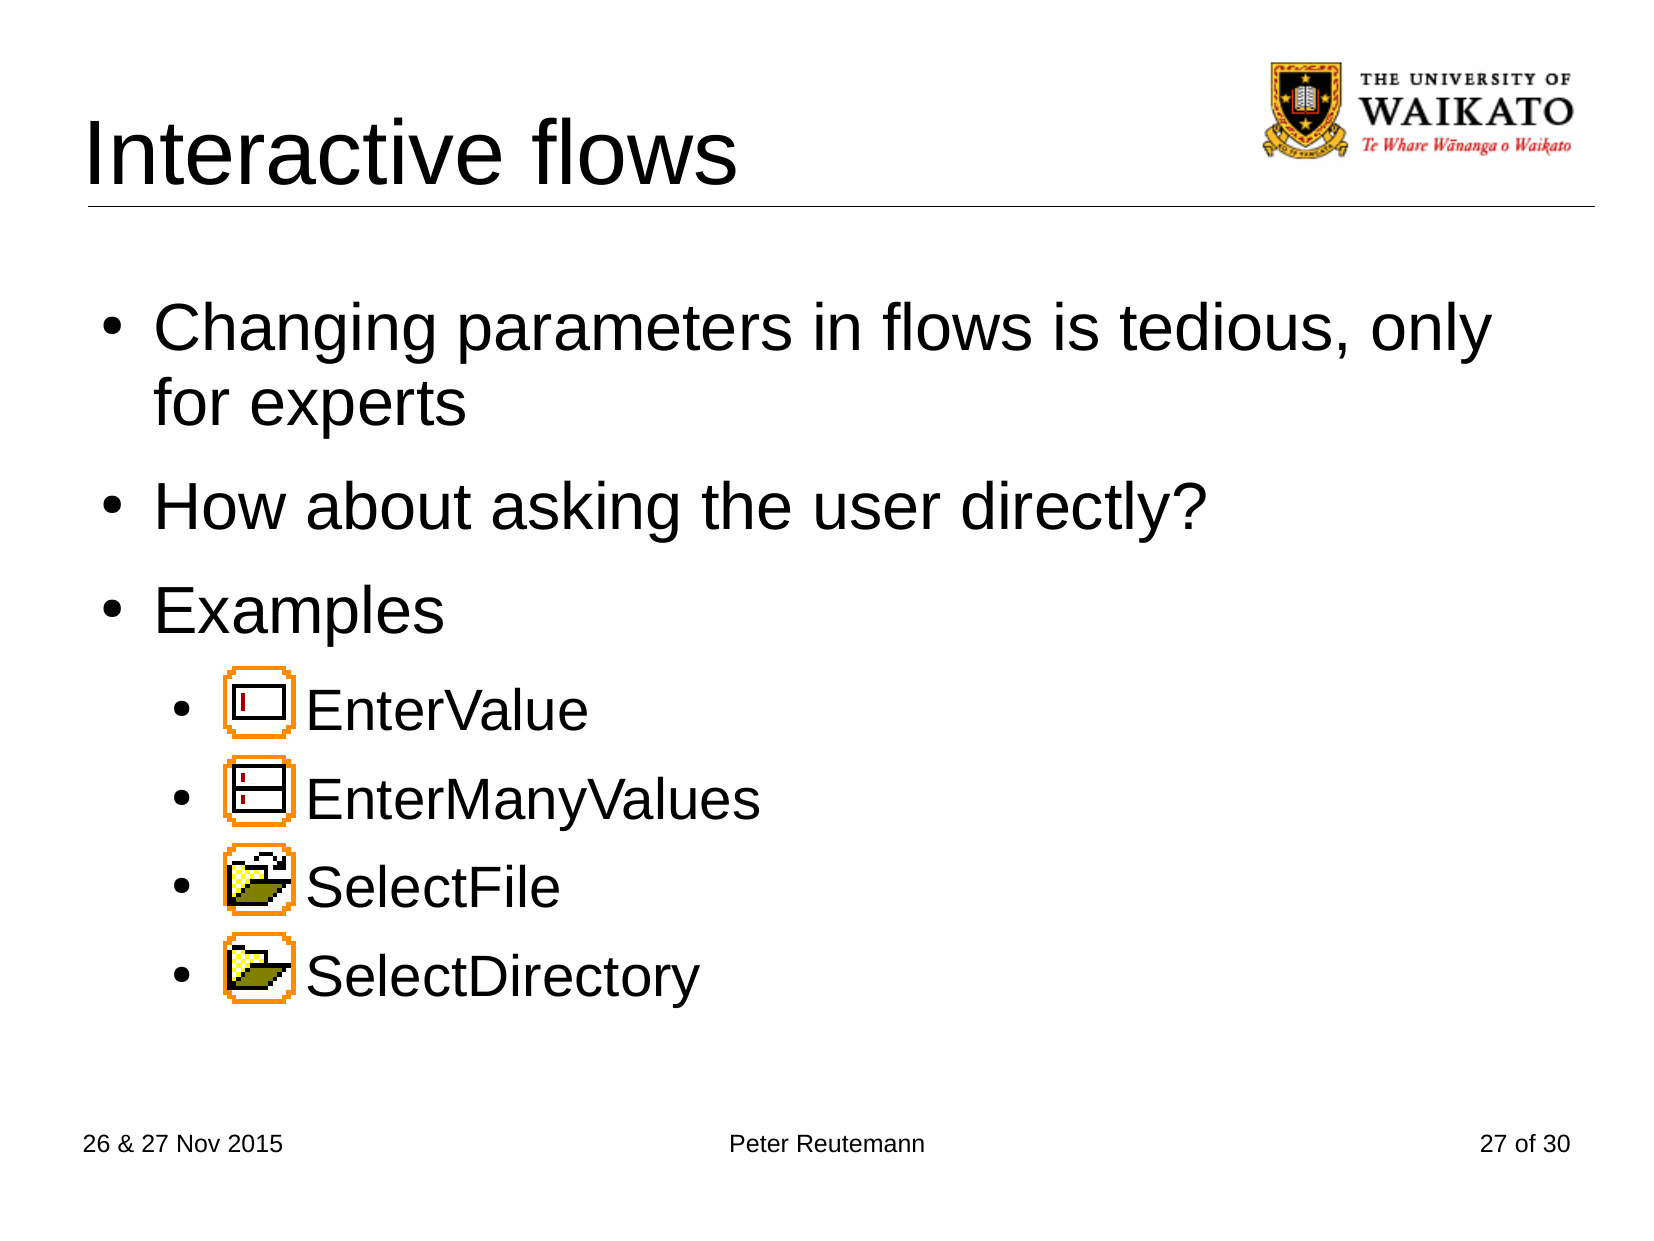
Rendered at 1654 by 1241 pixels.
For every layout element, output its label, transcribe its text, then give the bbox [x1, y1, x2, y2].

picture [1228, 24, 1619, 201]
picture [223, 932, 296, 1004]
picture [223, 755, 296, 827]
picture [223, 666, 296, 739]
list Changing parameters in flows is tedious, only for experts How about asking the user directly? Examples EnterValue EnterManyValues SelectFile SelectDirectory [82, 290, 1571, 1010]
title Interactive flows [82, 49, 1571, 257]
picture [223, 843, 296, 916]
